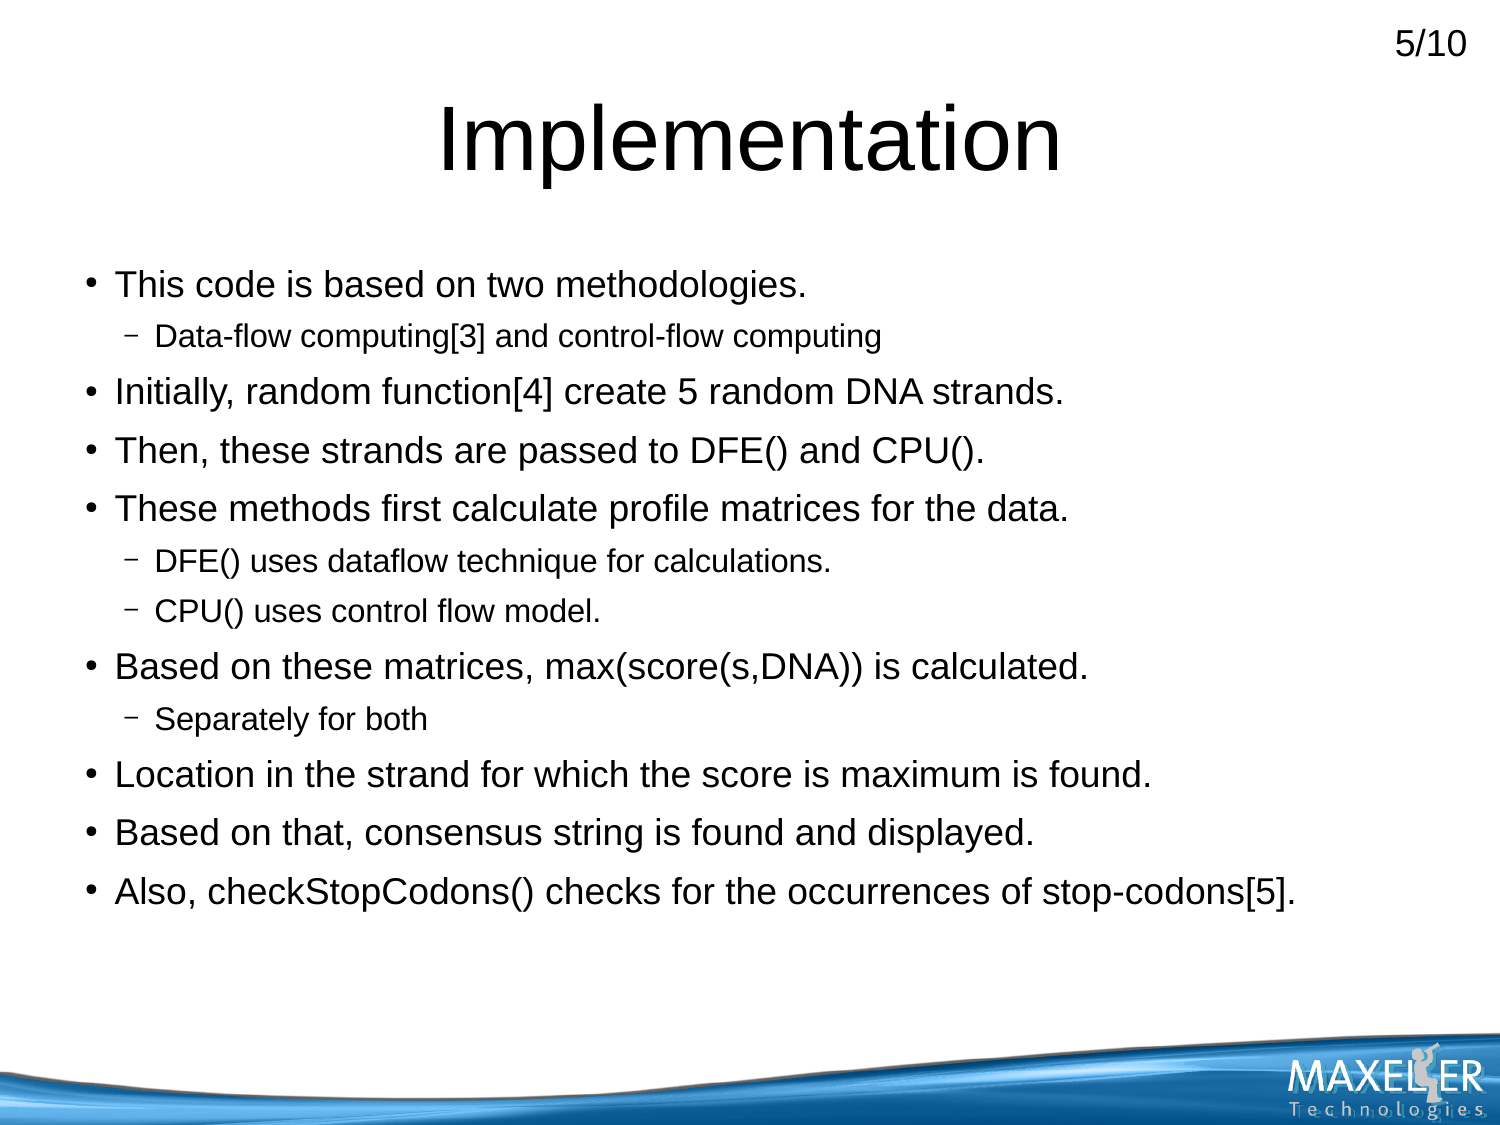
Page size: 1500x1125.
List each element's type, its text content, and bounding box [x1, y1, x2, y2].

list This code is based on two methodologies. Data-flow computing[3] and control-flow computing Initially, random function[4] create 5 random DNA strands. Then, these strands are passed to DFE() and CPU(). These methods first calculate profile matrices for the data. DFE() uses dataflow technique for calculations. CPU() uses control flow model. Based on these matrices, max(score(s,DNA)) is calculated. Separately for both Location in the strand for which the score is maximum is found. Based on that, consensus string is found and displayed. Also, checkStopCodons() checks for the occurrences of stop-codons[5]. [75, 263, 1425, 916]
text_box 5/10 [1380, 15, 1486, 72]
title Implementation [75, 44, 1425, 233]
picture [0, 1023, 1500, 1125]
